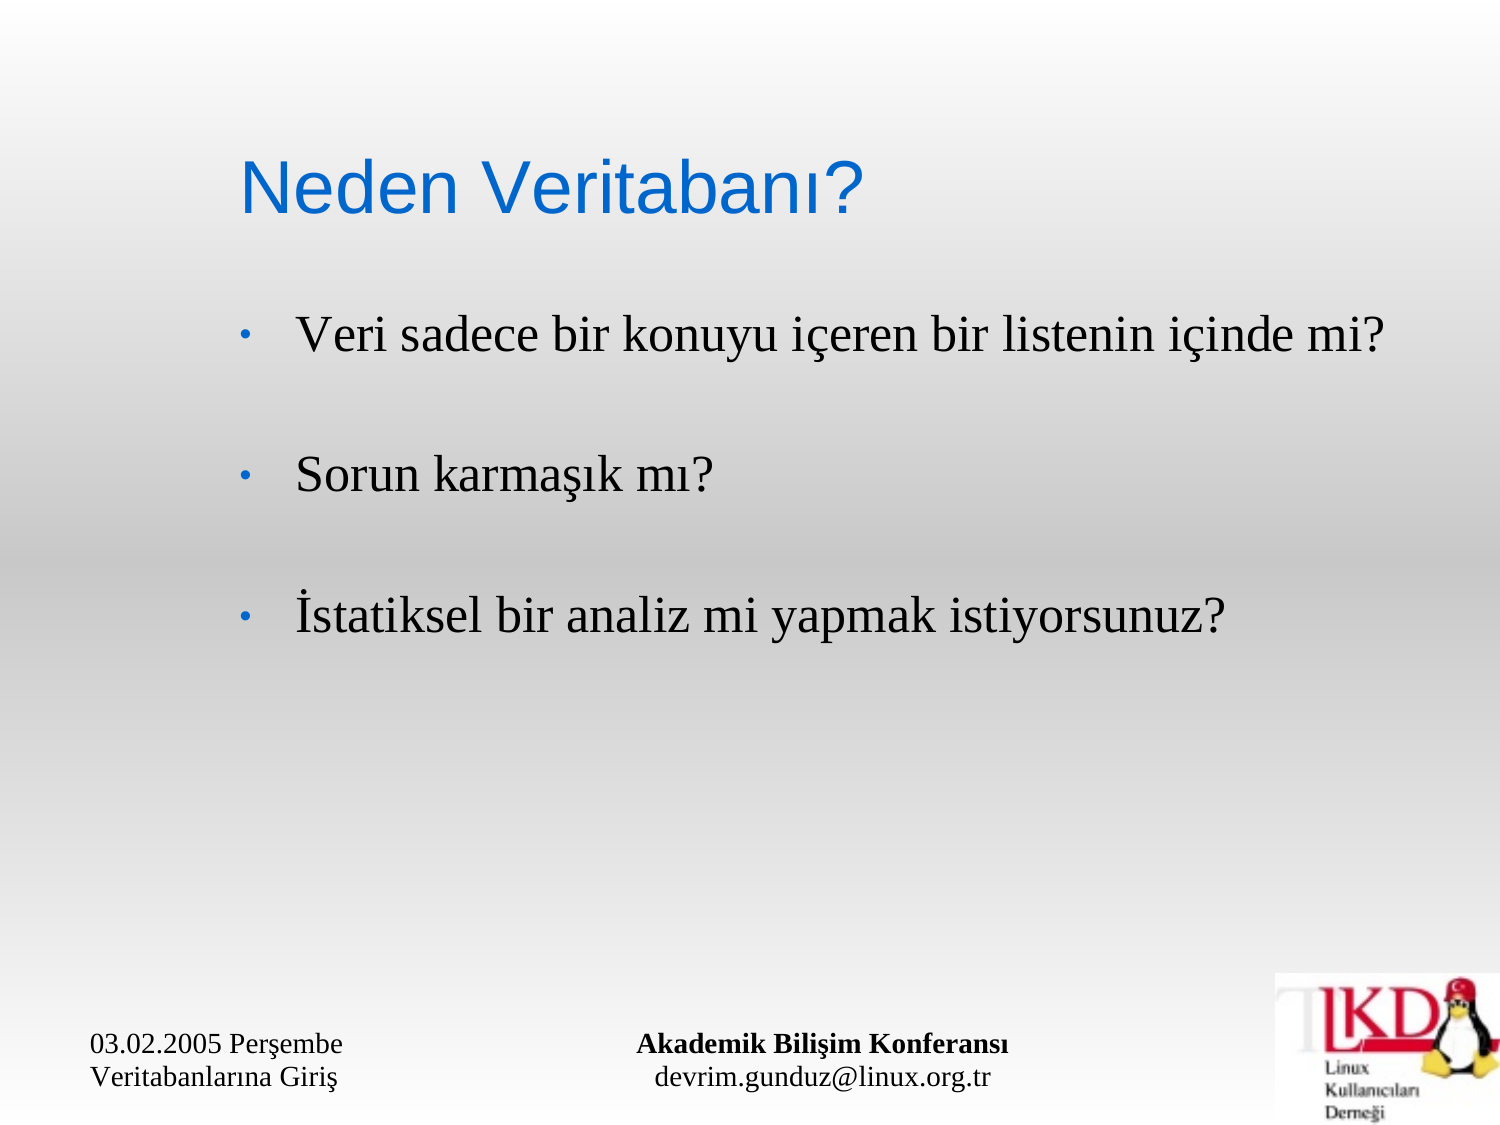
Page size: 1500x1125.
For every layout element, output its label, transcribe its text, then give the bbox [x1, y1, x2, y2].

title Neden Veritabanı? [224, 49, 1425, 237]
list Veri sadece bir konuyu içeren bir listenin içinde mi? Sorun karmaşık mı? İstatiksel bir analiz mi yapmak istiyorsunuz? [224, 299, 1425, 975]
picture [1275, 973, 1500, 1125]
